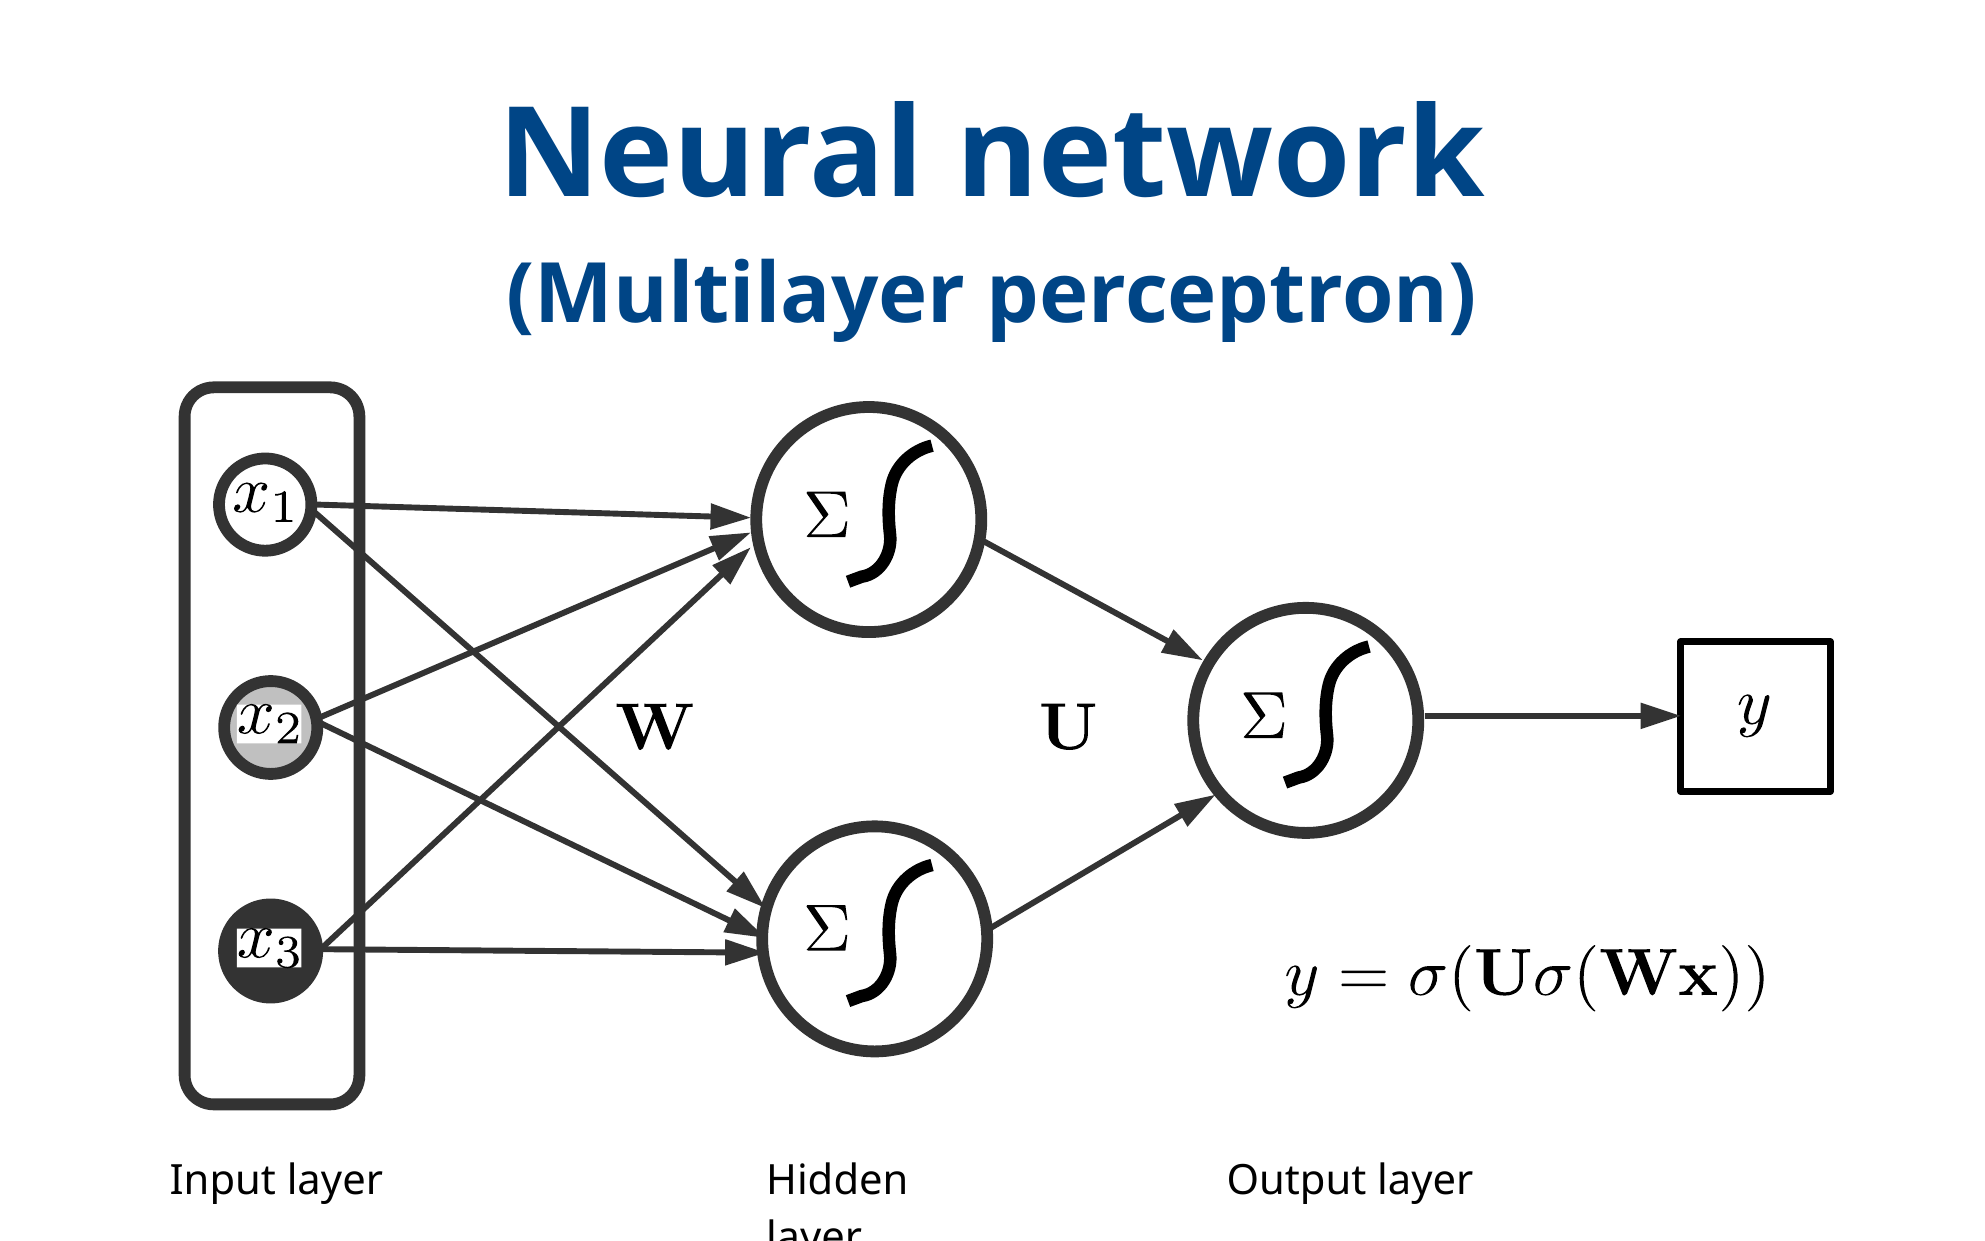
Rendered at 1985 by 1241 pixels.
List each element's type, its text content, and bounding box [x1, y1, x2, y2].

text_box Input layer [154, 1142, 425, 1205]
text_box [802, 905, 852, 951]
text_box [224, 904, 318, 998]
text_box [232, 482, 297, 522]
text_box [224, 681, 318, 774]
text_box Output layer [1211, 1142, 1501, 1241]
text_box [1284, 945, 1771, 1012]
text_box [802, 491, 852, 538]
title Neural network (Multilayer perceptron) [99, 49, 1885, 360]
text_box [1038, 703, 1098, 751]
text_box [615, 703, 696, 751]
text_box [1680, 641, 1831, 792]
text_box [1239, 692, 1289, 739]
text_box Hidden layer [751, 1142, 1022, 1205]
